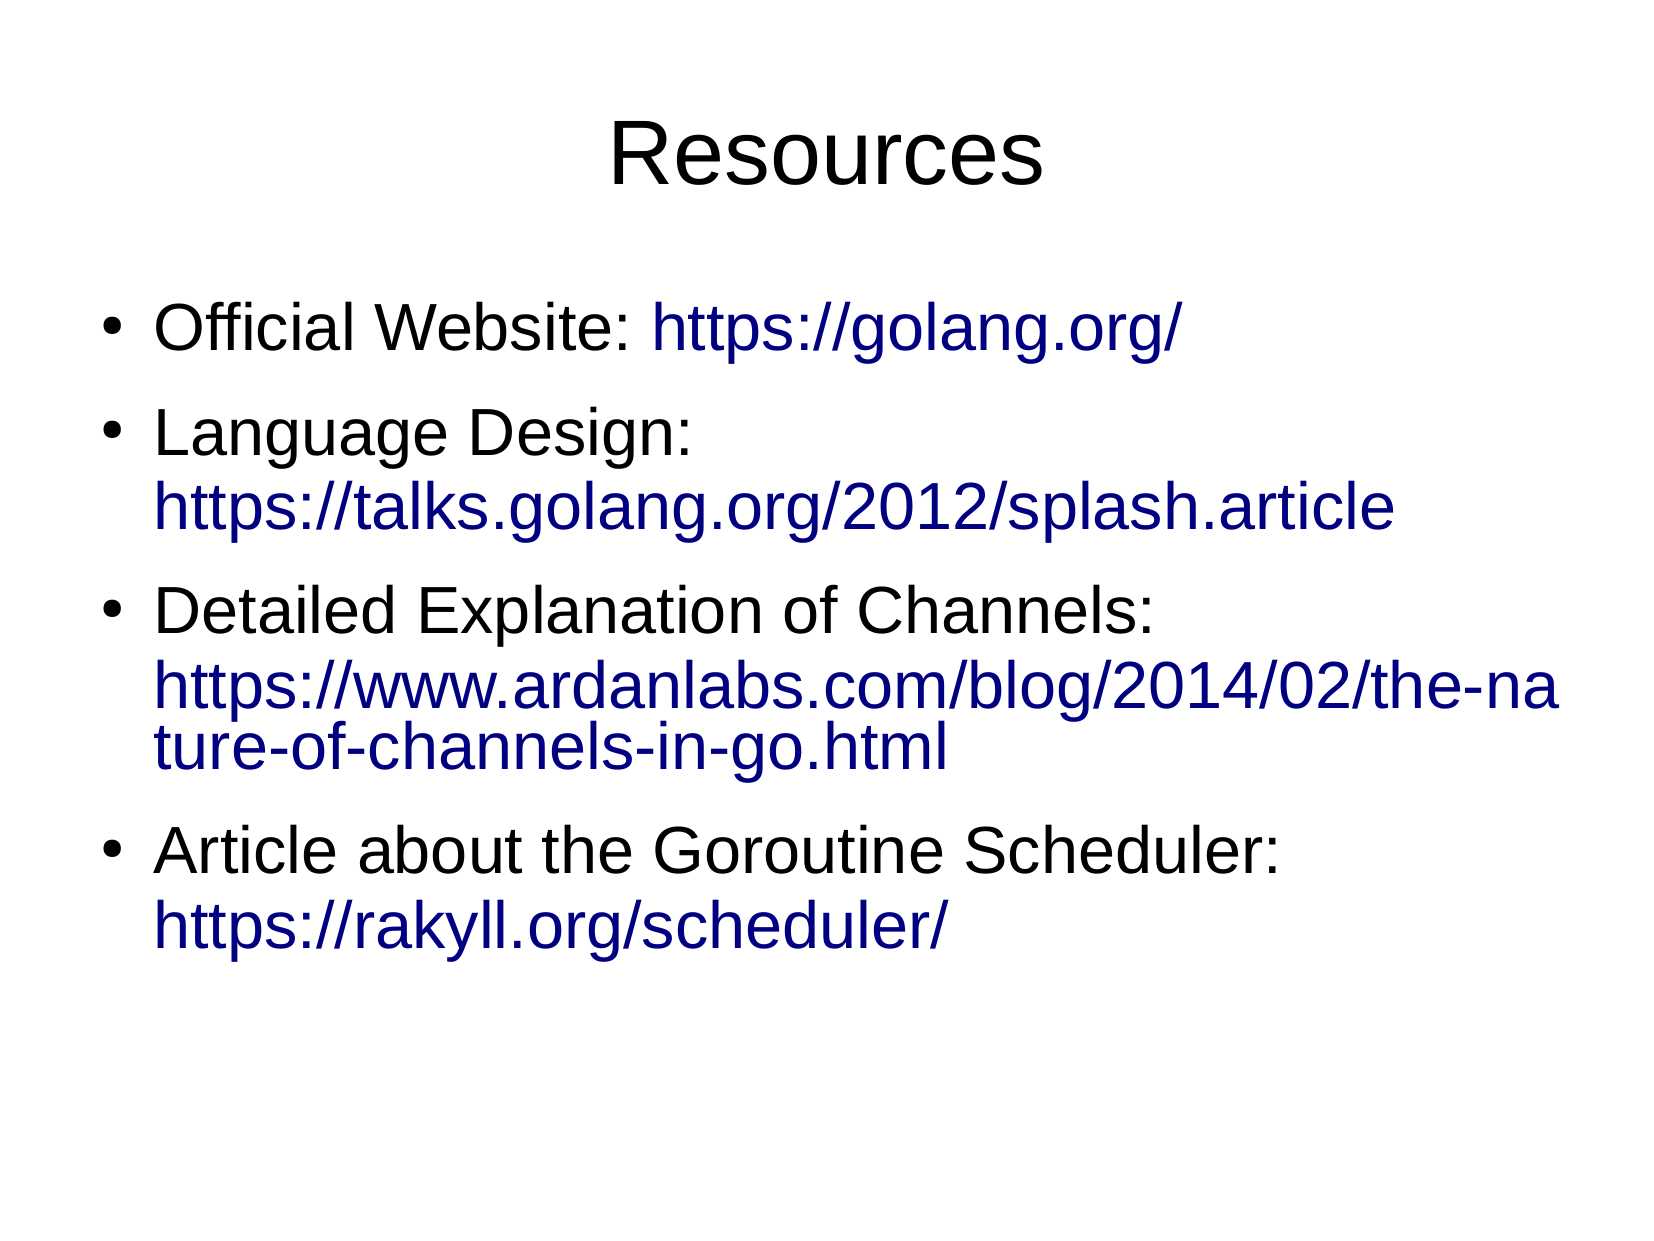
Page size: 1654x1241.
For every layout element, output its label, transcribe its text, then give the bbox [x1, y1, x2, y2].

list Official Website: https://golang.org/ Language Design: https://talks.golang.org/2012/splash.article Detailed Explanation of Channels: https://www.ardanlabs.com/blog/2014/02/the-nature-of-channels-in-go.html Article about the Goroutine Scheduler: https://rakyll.org/scheduler/ [82, 290, 1571, 1010]
title Resources [82, 49, 1571, 257]
